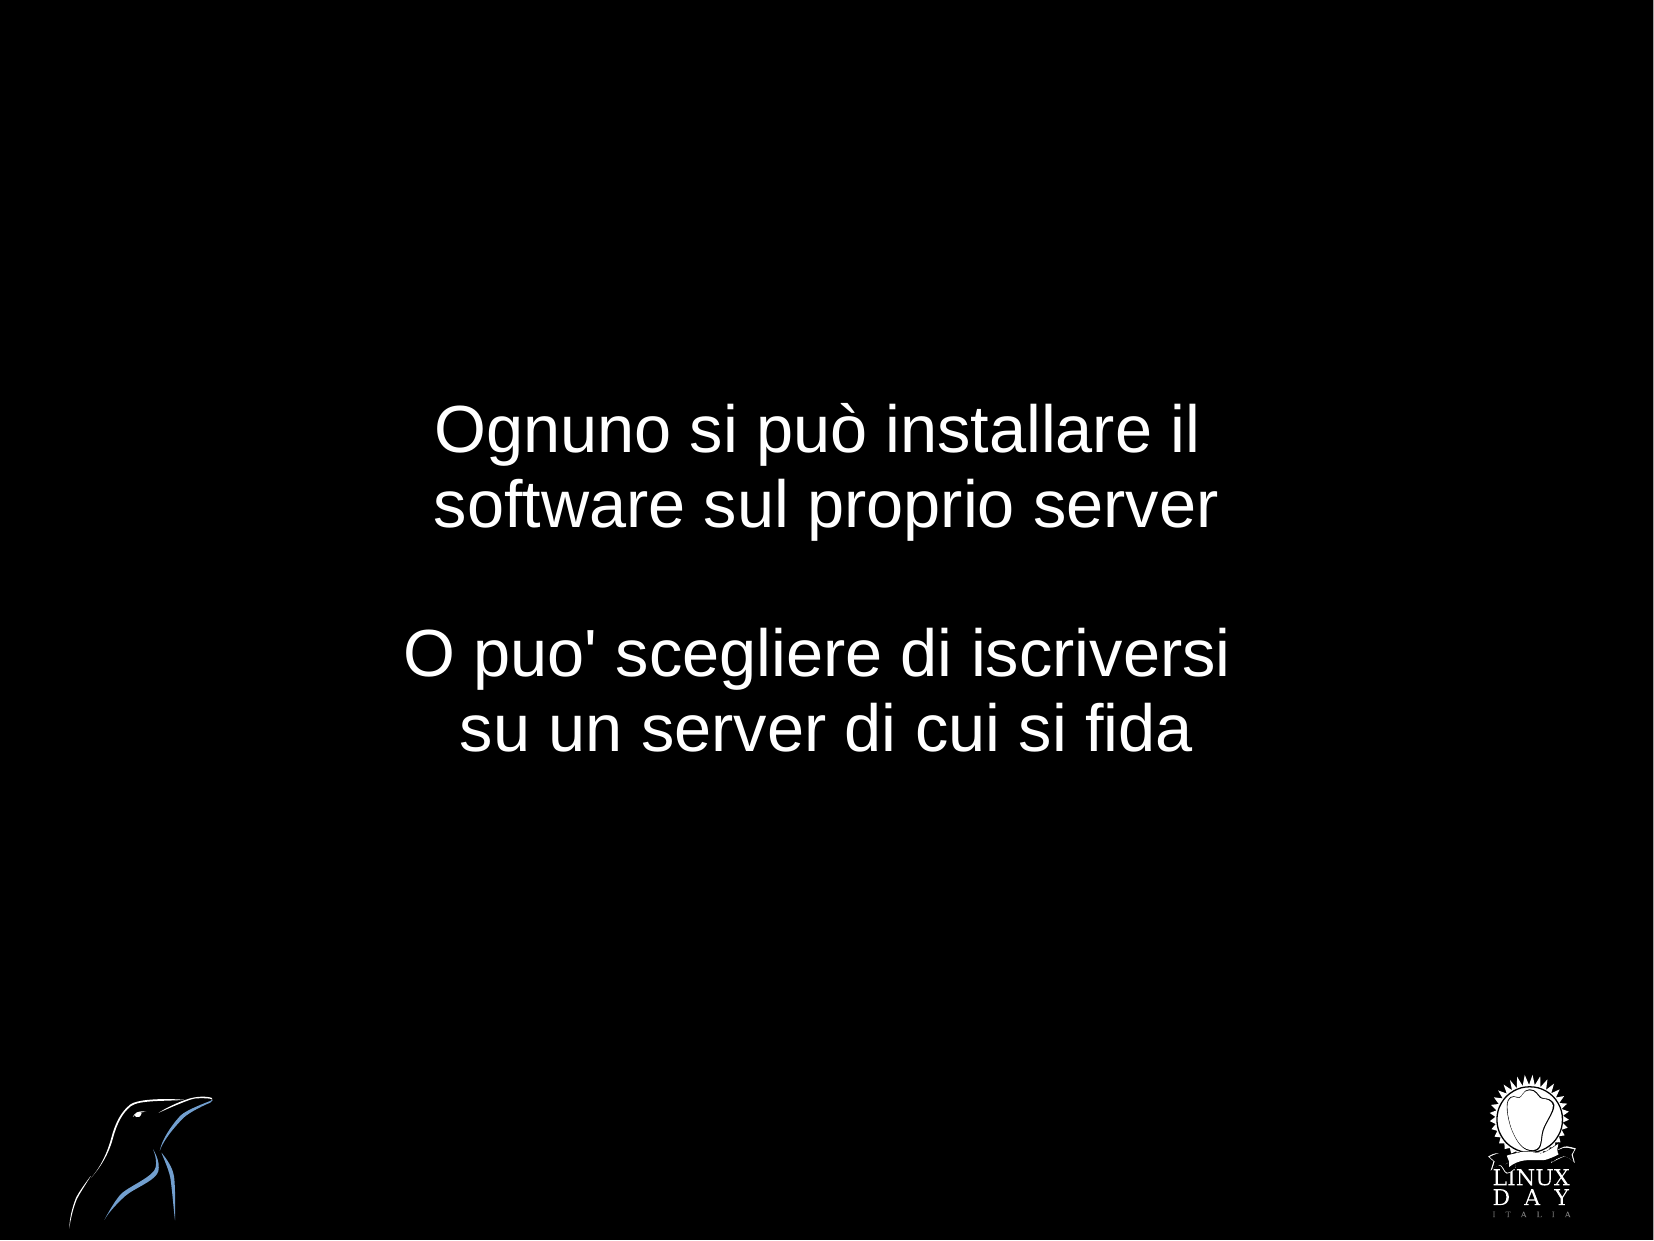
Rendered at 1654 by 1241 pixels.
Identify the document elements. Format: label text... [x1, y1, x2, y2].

subtitle Ognuno si può installare il software sul proprio server O puo' scegliere di iscriversi su un server di cui si fida [82, 49, 1571, 1109]
